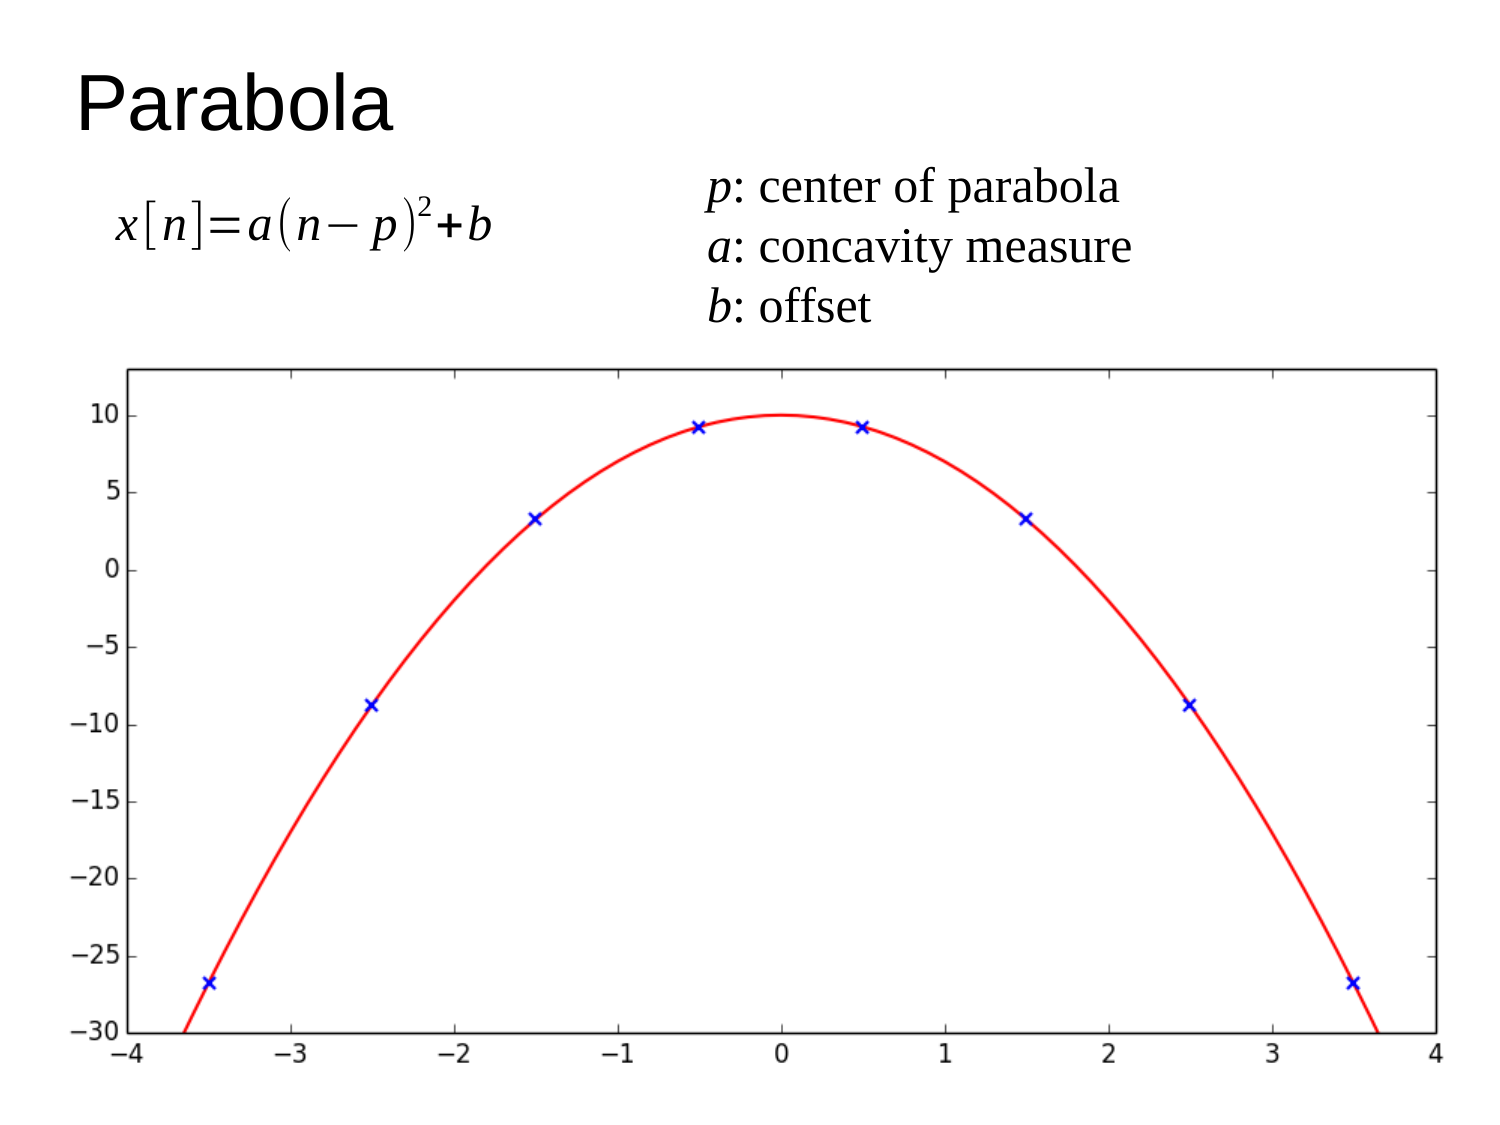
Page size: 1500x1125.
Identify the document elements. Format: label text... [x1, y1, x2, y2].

text_box p: center of parabola a: concavity measure b: offset [692, 145, 1148, 341]
title Parabola [75, 9, 1425, 198]
chart [105, 189, 500, 255]
picture [43, 342, 1469, 1093]
